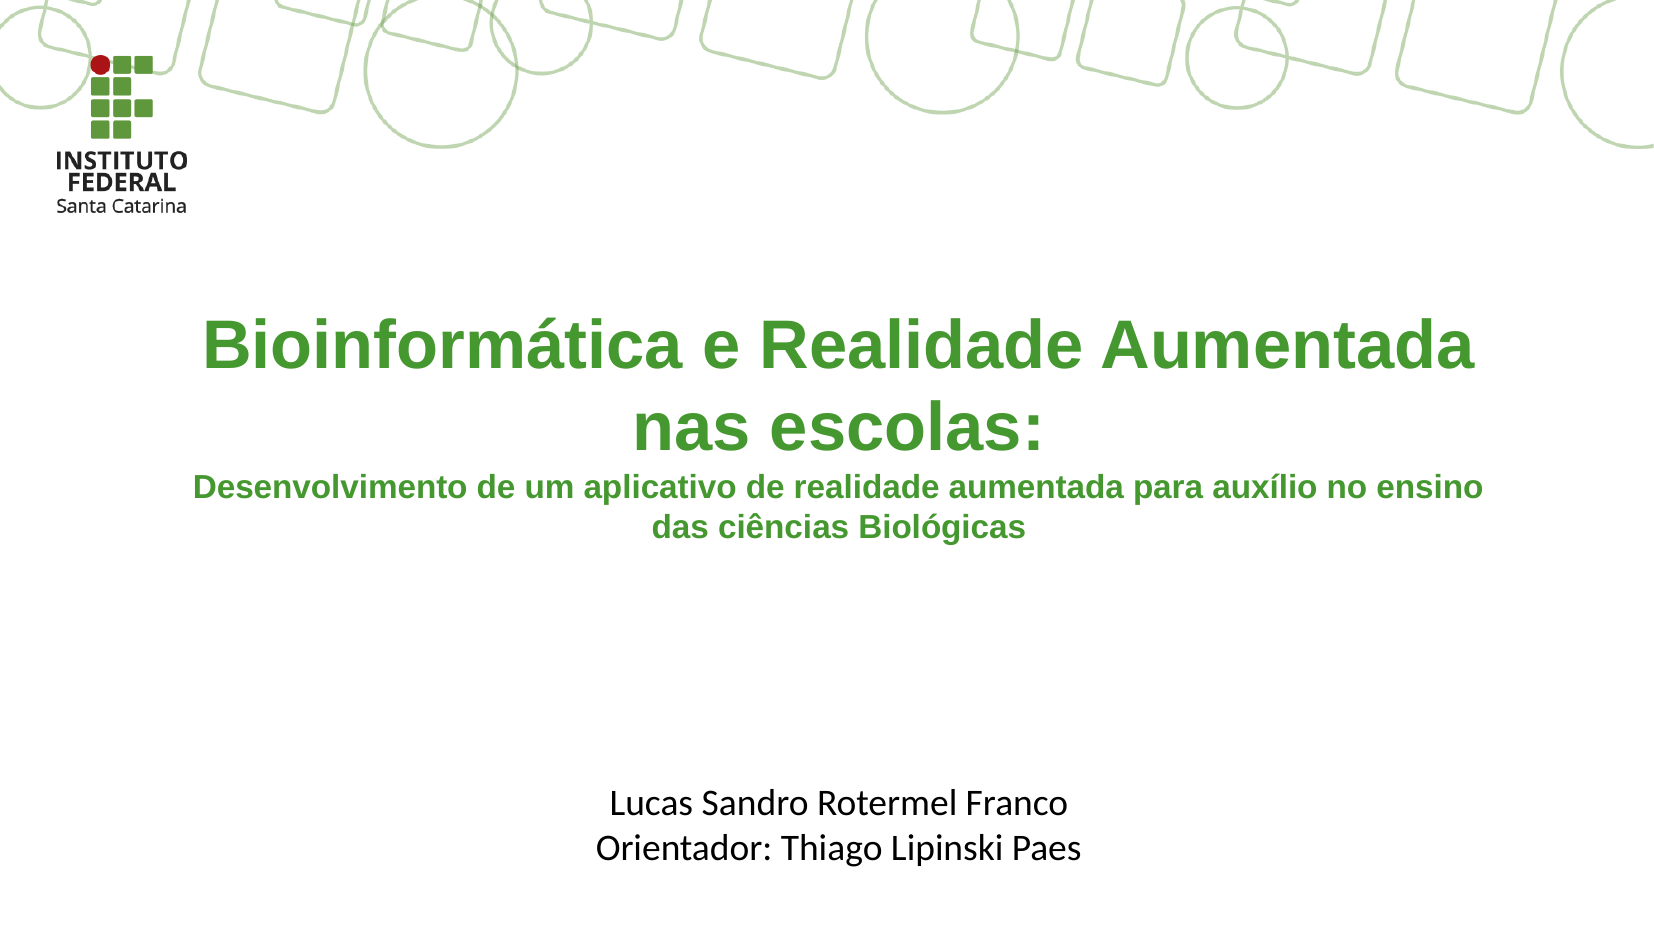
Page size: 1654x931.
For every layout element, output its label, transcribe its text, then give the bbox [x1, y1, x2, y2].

text_box Desenvolvimento de um aplicativo de realidade aumentada para auxílio no ensino das ciências Biológicas [183, 465, 1495, 546]
title Bioinformática e Realidade Aumentada nas escolas: [183, 298, 1495, 465]
text_box Lucas Sandro Rotermel Franco Orientador: Thiago Lipinski Paes [411, 770, 1267, 877]
